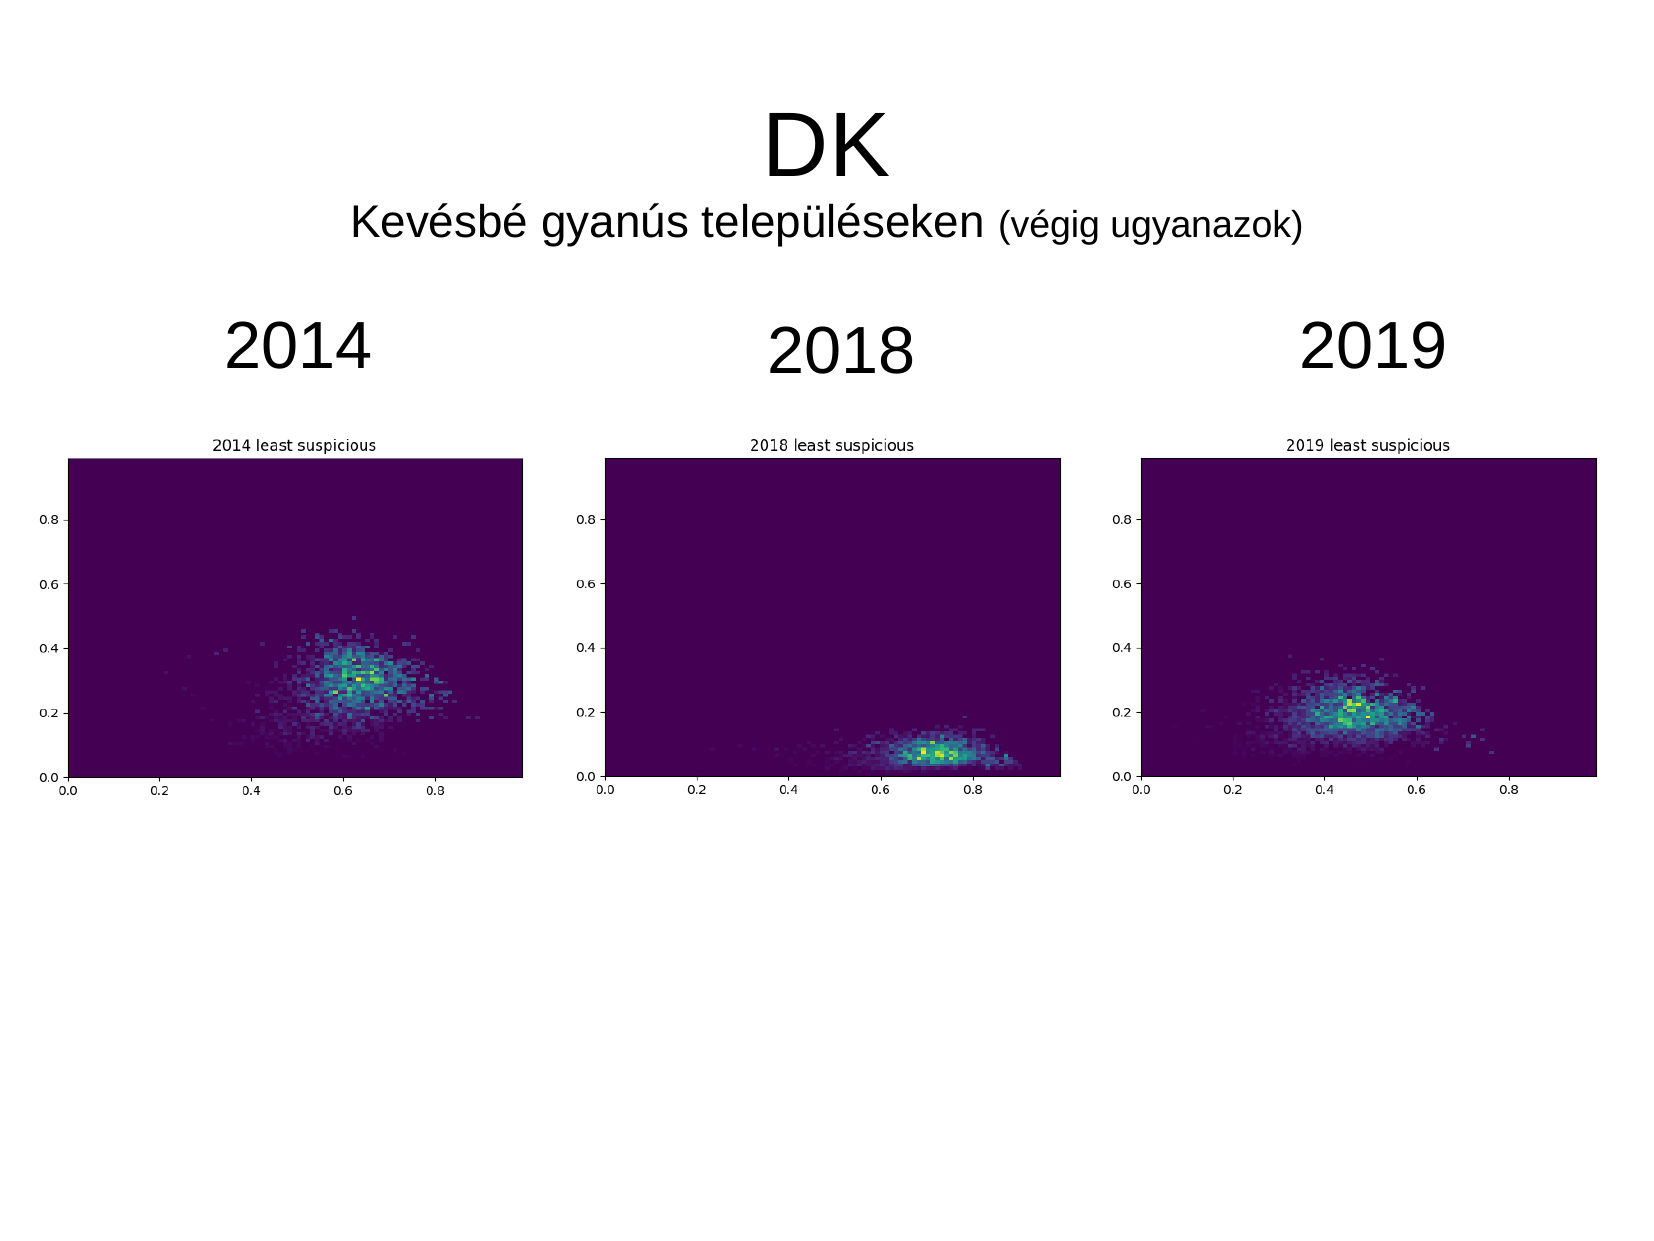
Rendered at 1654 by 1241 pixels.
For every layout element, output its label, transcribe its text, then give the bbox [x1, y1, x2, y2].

list 2018 [696, 312, 945, 389]
list 2019 [1228, 307, 1477, 384]
list 2014 [153, 307, 402, 384]
title DK Kevésbé gyanús településeken (végig ugyanazok) [82, 67, 1571, 275]
picture [0, 408, 1654, 822]
